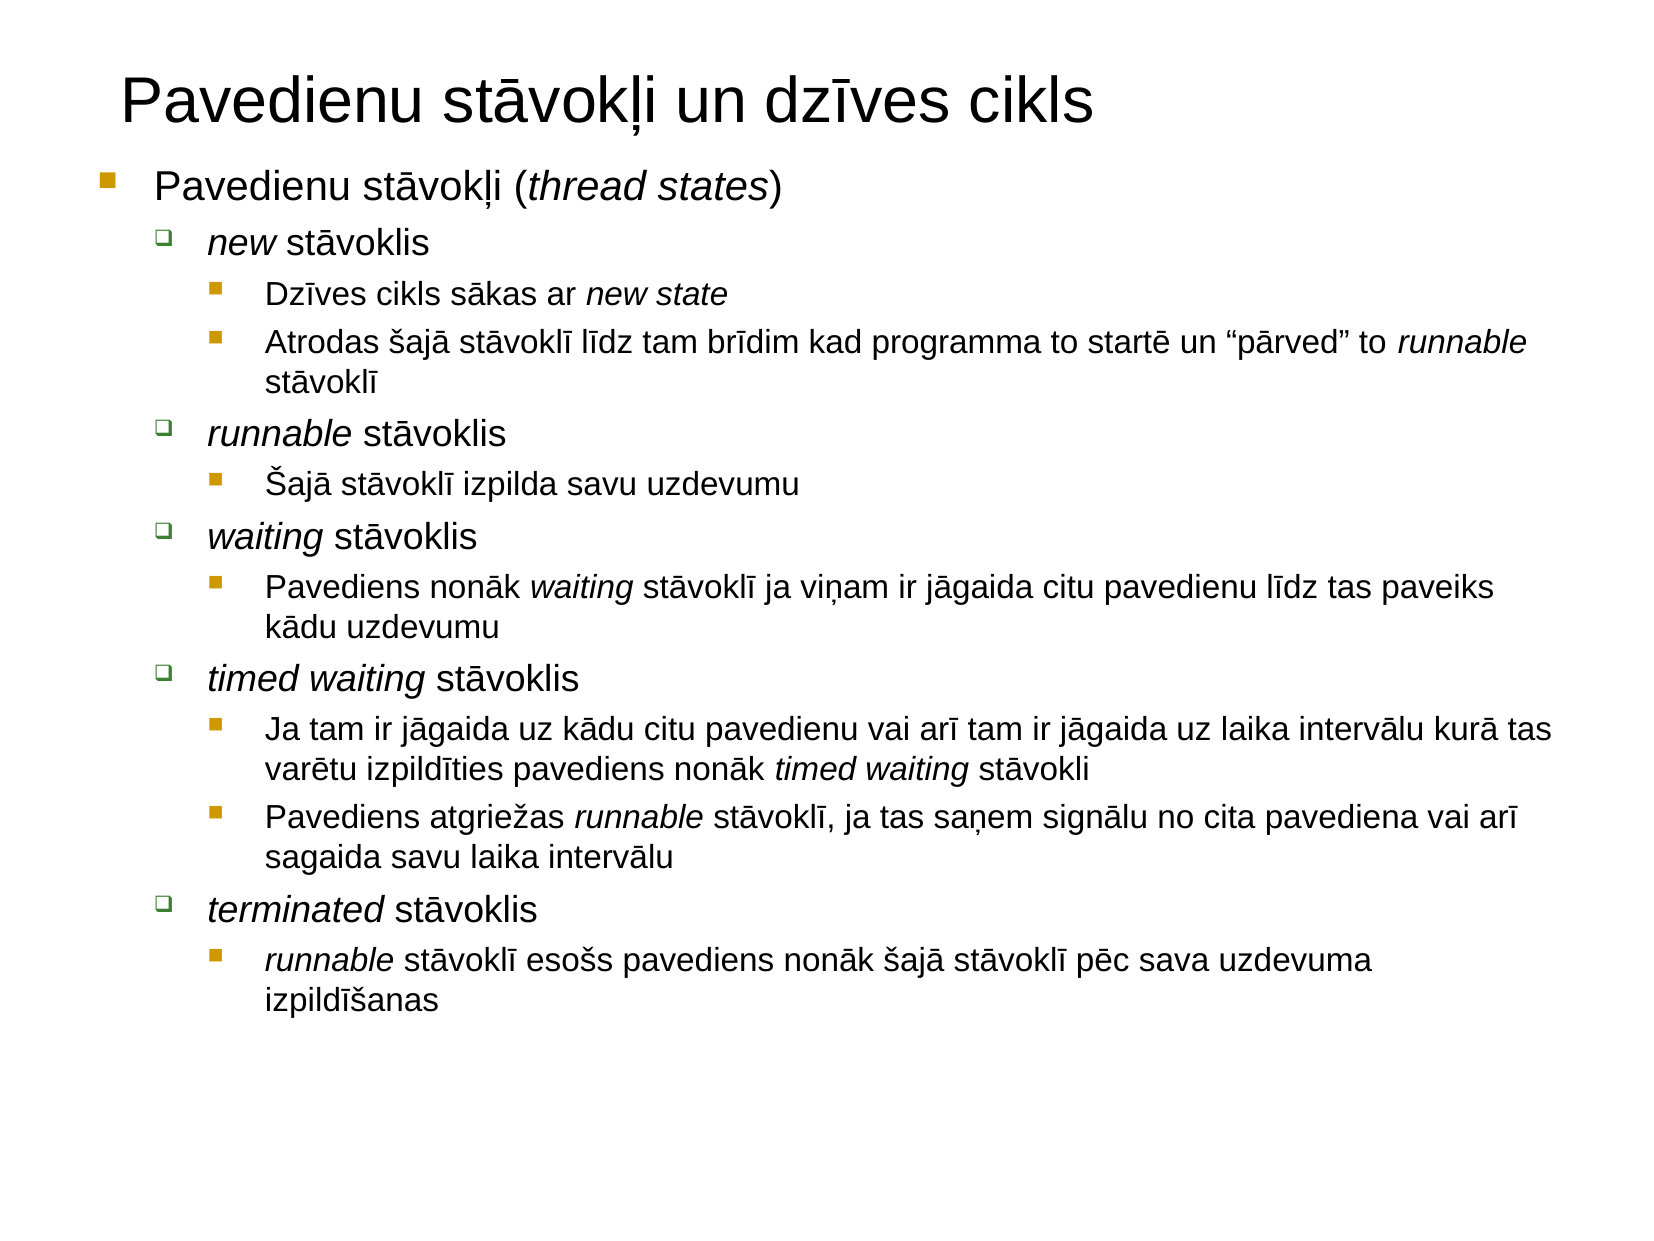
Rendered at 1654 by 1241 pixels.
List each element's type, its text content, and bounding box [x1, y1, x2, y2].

title Pavedienu stāvokļi un dzīves cikls [82, 50, 1571, 151]
text_box Pavedienu stāvokļi (thread states) new stāvoklis Dzīves cikls sākas ar new state Atrodas šajā stāvoklī līdz tam brīdim kad programma to startē un “pārved” to runnable stāvoklī runnable stāvoklis Šajā stāvoklī izpilda savu uzdevumu waiting stāvoklis Pavediens nonāk waiting stāvoklī ja viņam ir jāgaida citu pavedienu līdz tas paveiks kādu uzdevumu timed waiting stāvoklis Ja tam ir jāgaida uz kādu citu pavedienu vai arī tam ir jāgaida uz laika intervālu kurā tas varētu izpildīties pavediens nonāk timed waiting stāvokli Pavediens atgriežas runnable stāvoklī, ja tas saņem signālu no cita pavediena vai arī sagaida savu laika intervālu terminated stāvoklis runnable stāvoklī esošs pavediens nonāk šajā stāvoklī pēc sava uzdevuma izpildīšanas [82, 151, 1571, 1128]
